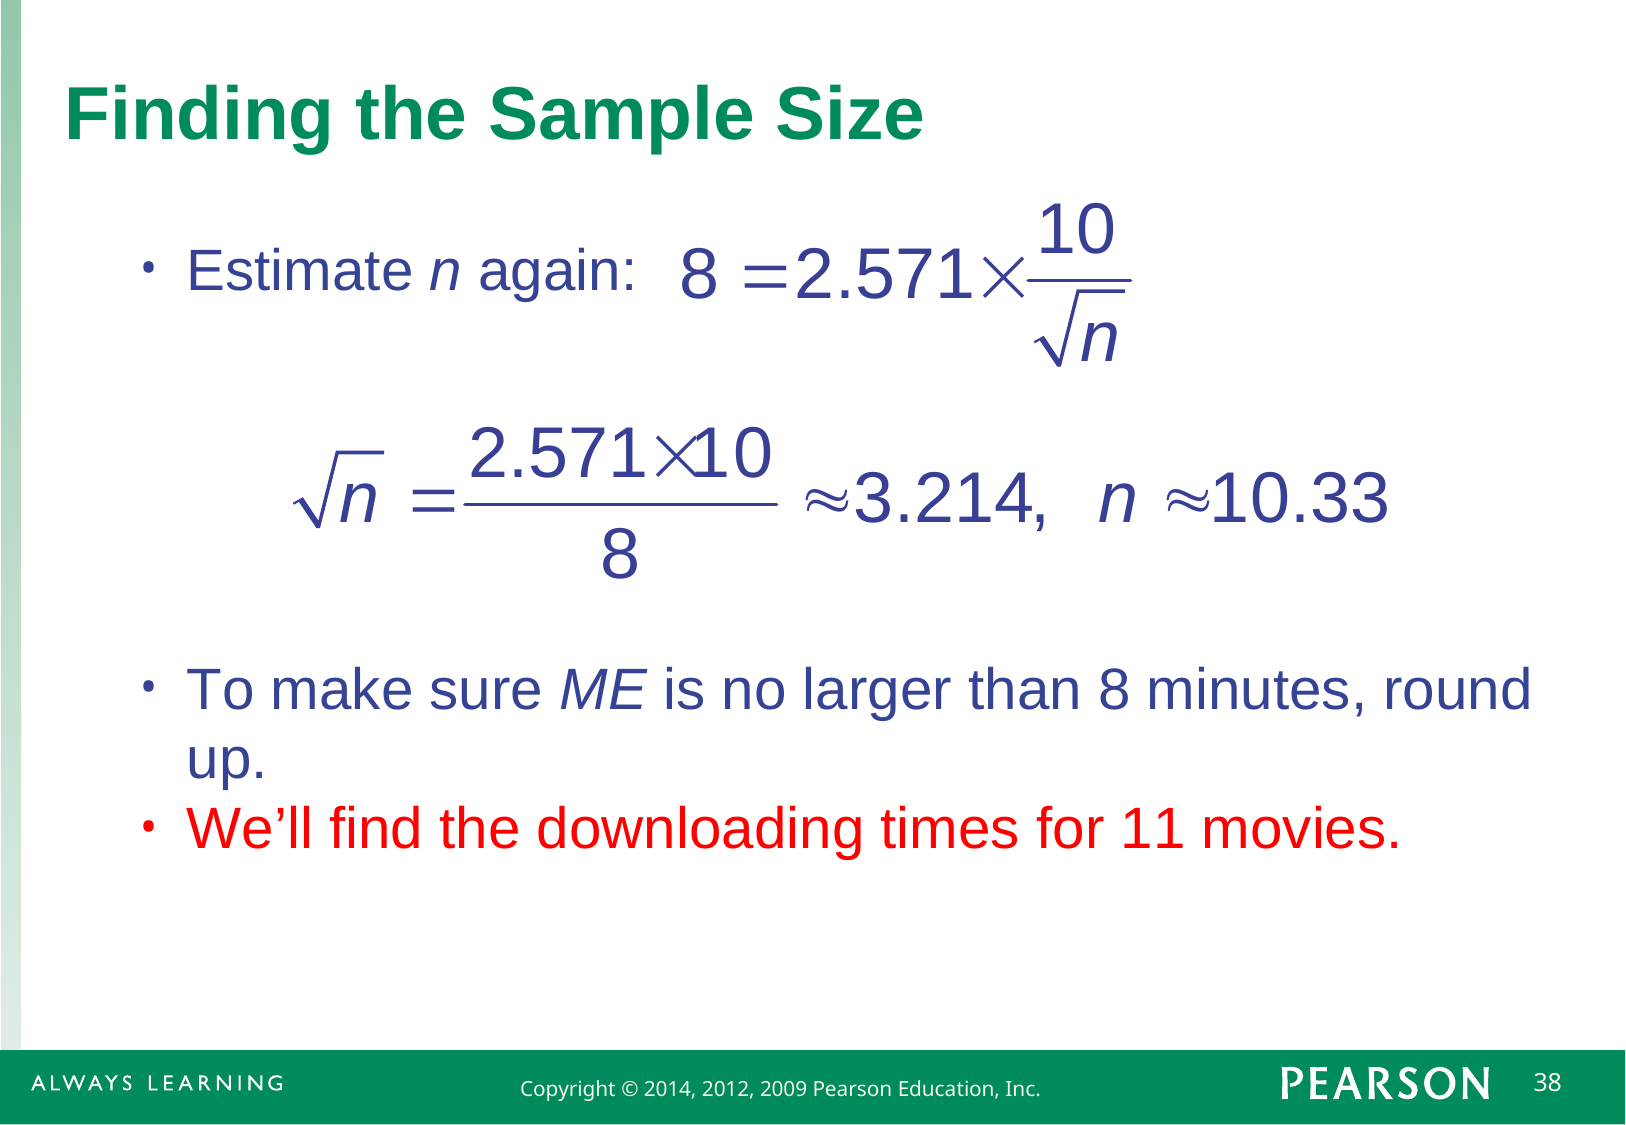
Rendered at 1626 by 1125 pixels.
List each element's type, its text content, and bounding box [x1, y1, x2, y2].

title Finding the Sample Size [64, 64, 1560, 213]
chart [280, 408, 1406, 595]
list Estimate n again: To make sure ME is no larger than 8 minutes, round up. We’ll find the downloading times for 11 movies. [64, 231, 1560, 975]
chart [670, 184, 1144, 383]
